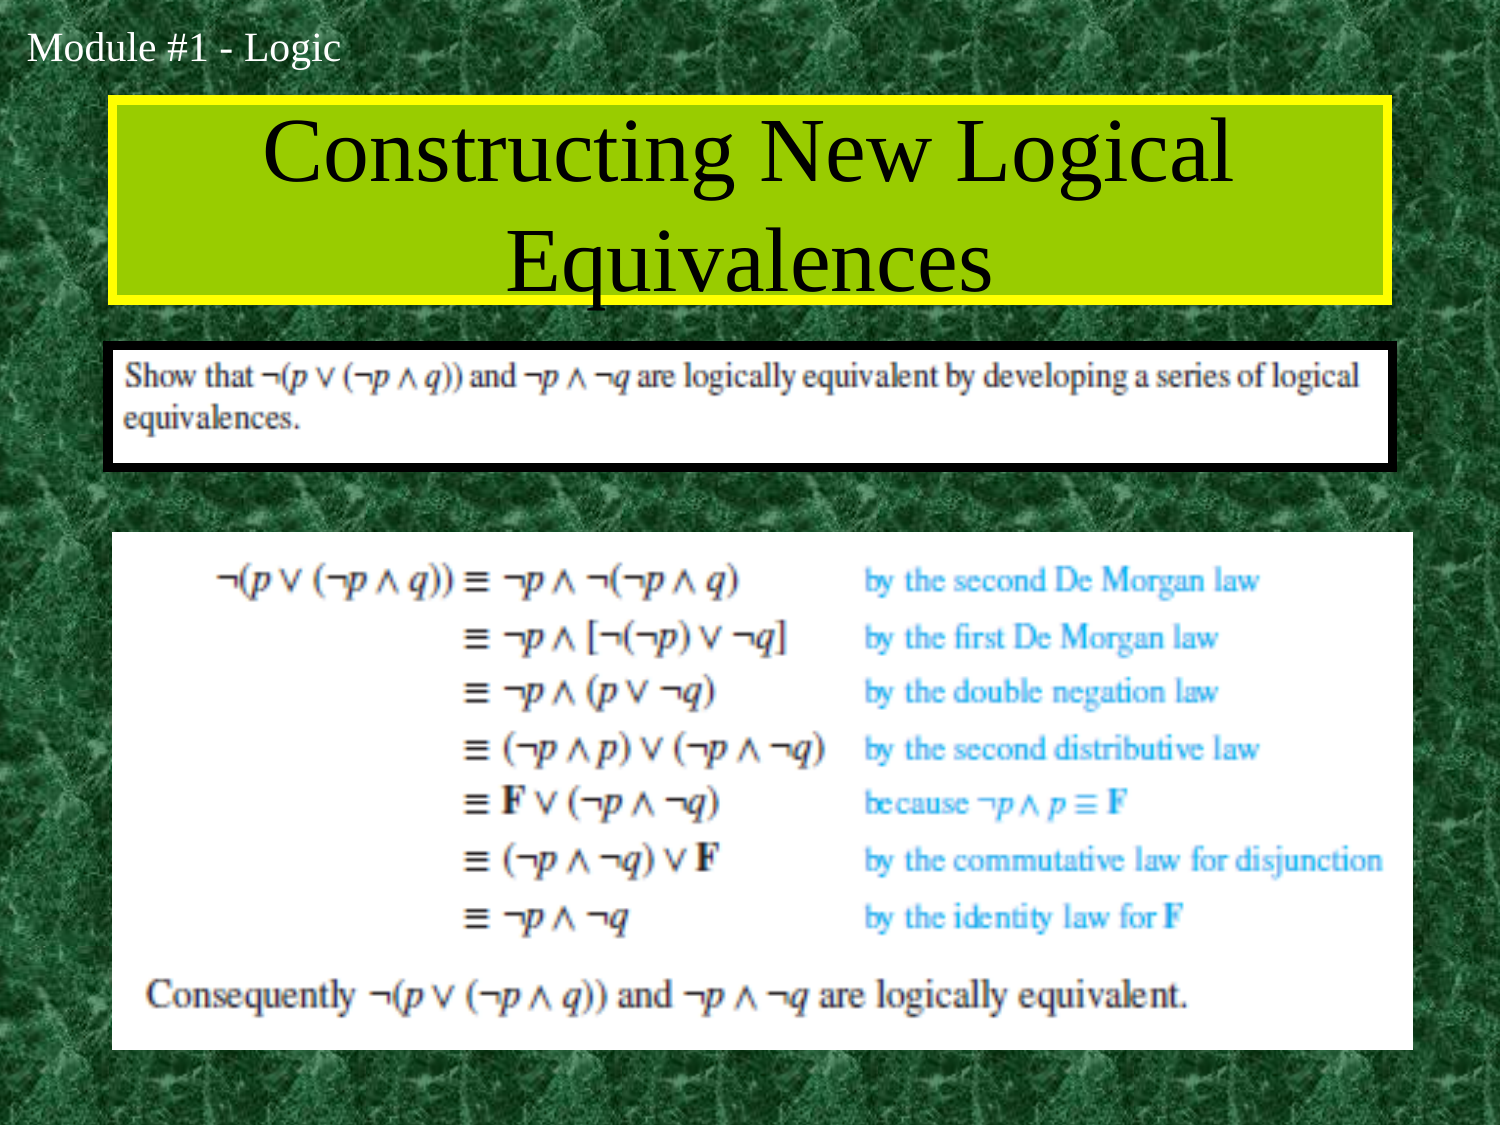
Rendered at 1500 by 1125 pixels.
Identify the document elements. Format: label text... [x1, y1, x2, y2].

picture [0, 0, 1500, 1125]
title Constructing New Logical Equivalences [112, 99, 1388, 300]
